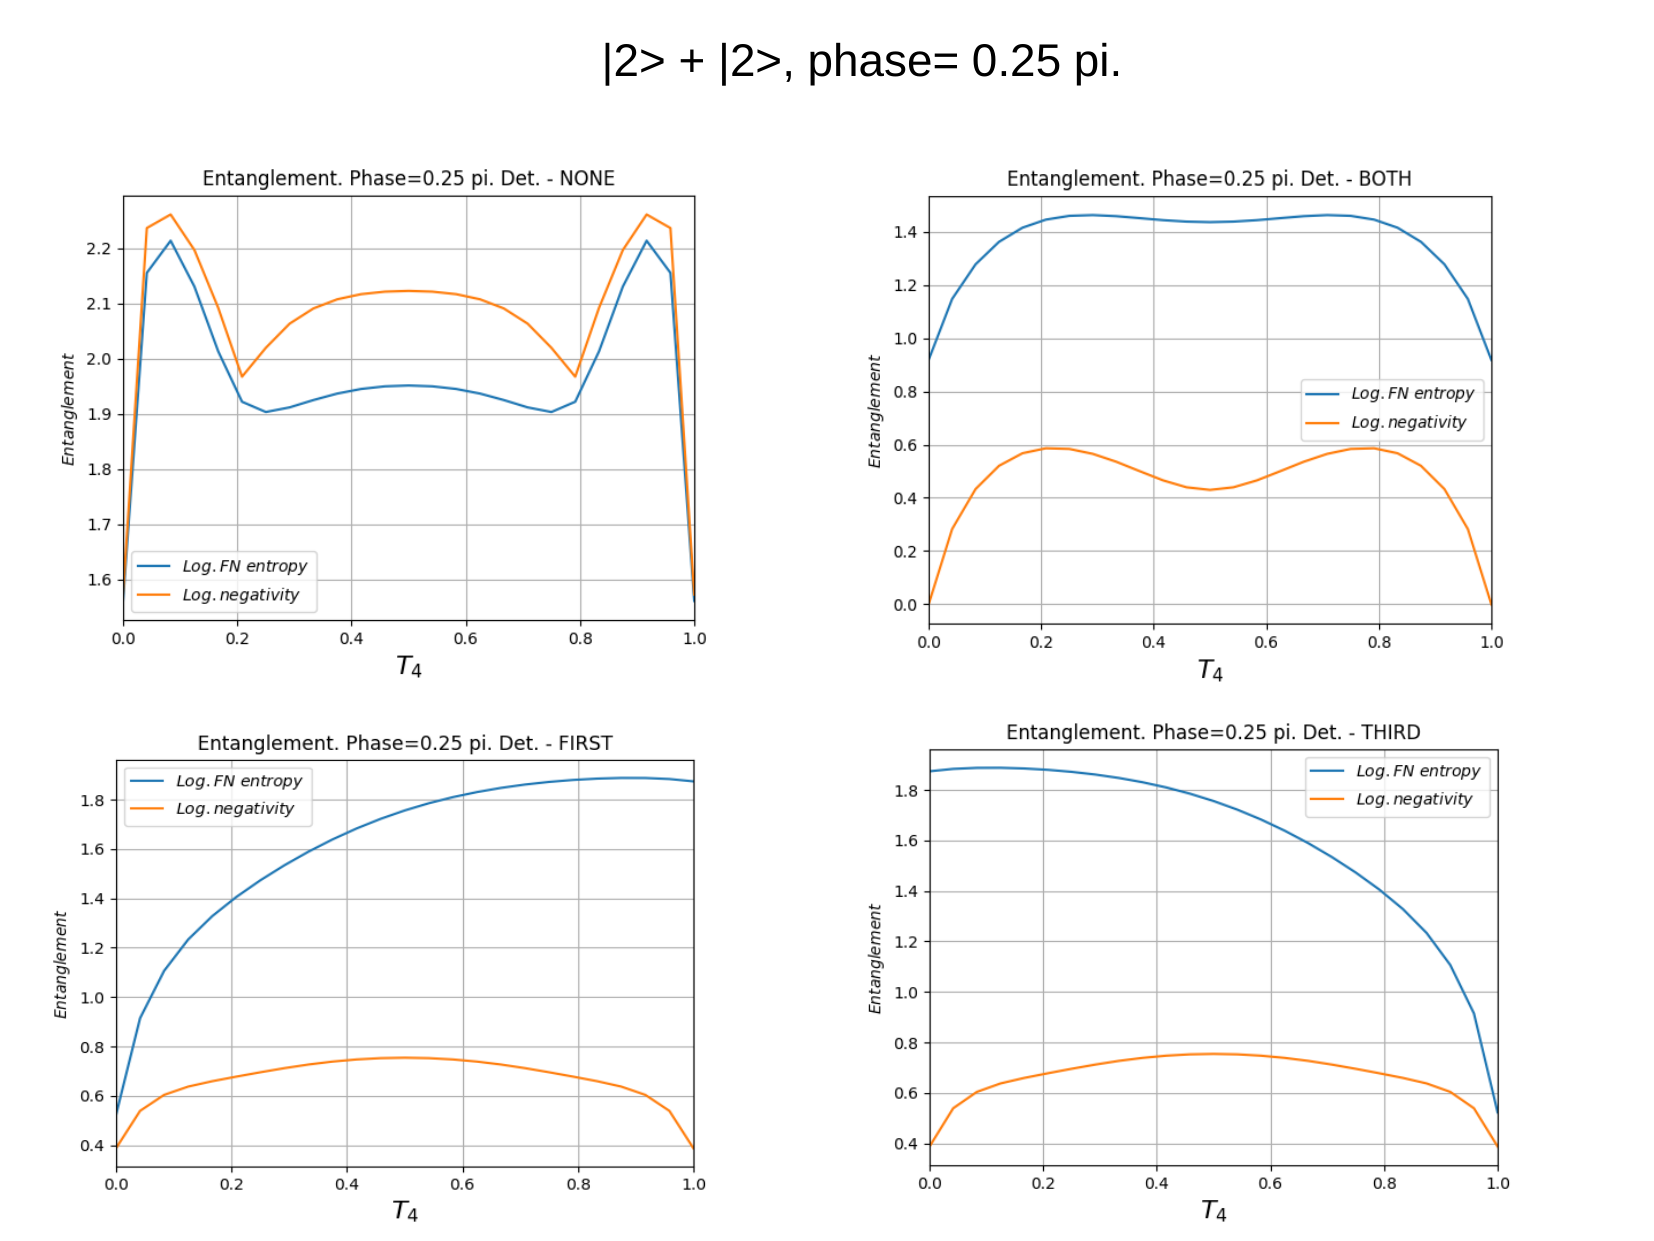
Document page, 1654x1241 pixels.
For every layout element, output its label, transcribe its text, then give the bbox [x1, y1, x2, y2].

title |2> + |2>, phase= 0.25 pi. [578, 14, 1146, 107]
picture [838, 129, 1571, 1225]
picture [23, 696, 768, 1225]
picture [31, 129, 768, 682]
